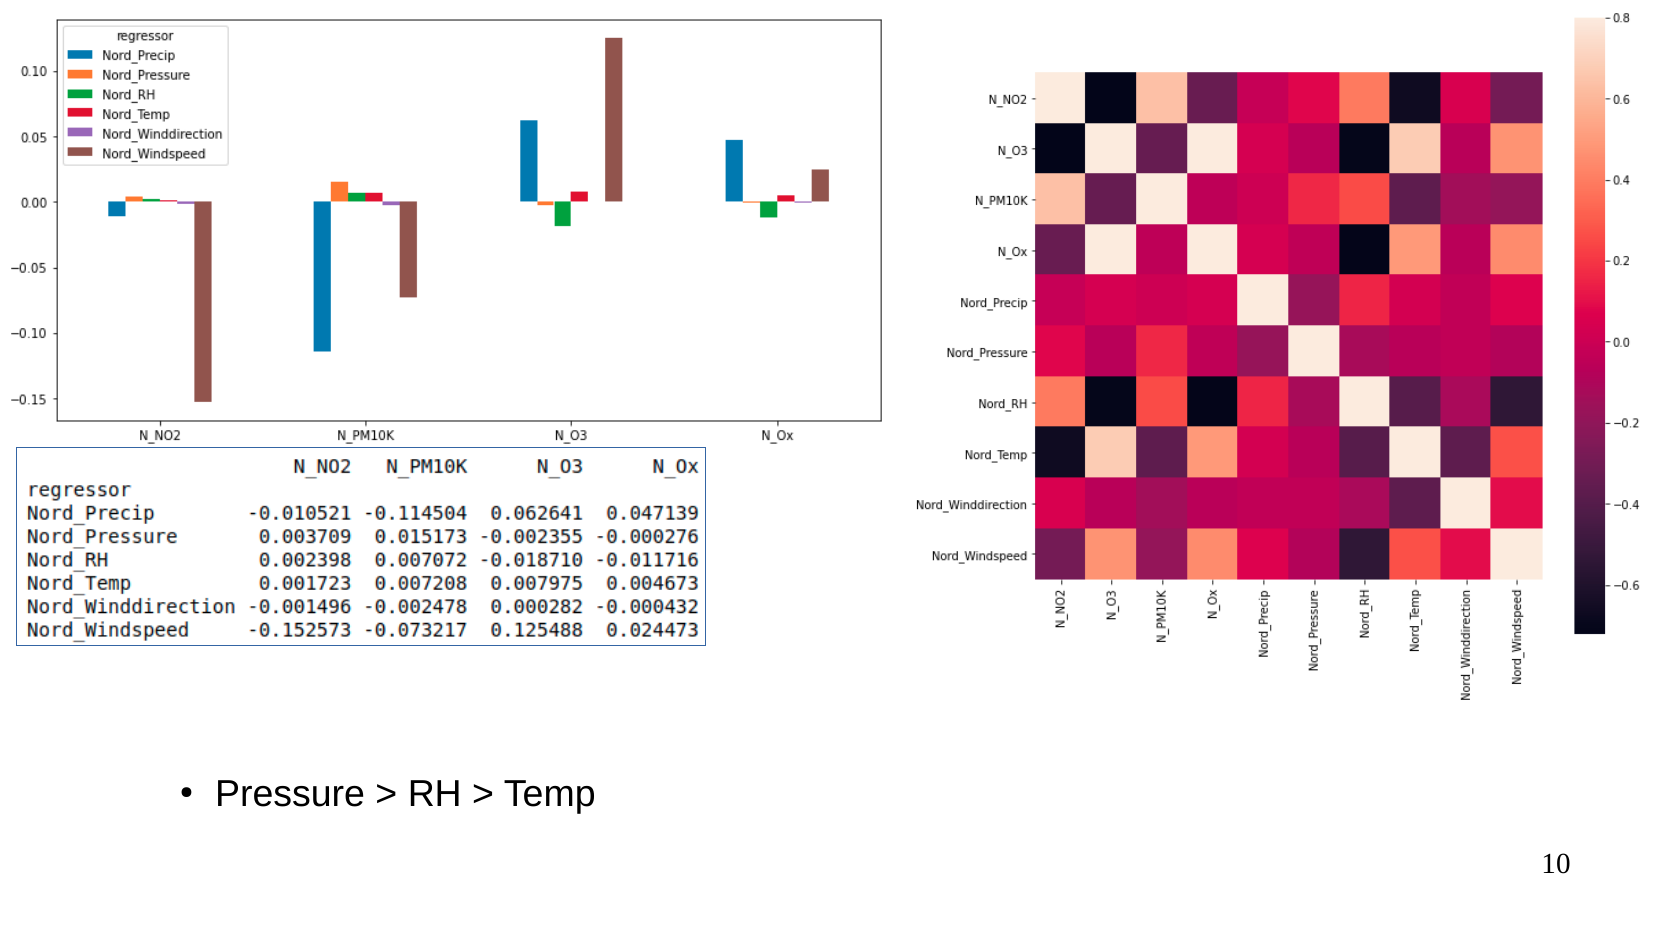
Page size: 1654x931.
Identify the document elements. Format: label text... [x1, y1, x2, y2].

picture [10, 6, 893, 646]
text_box Pressure > RH > Temp [165, 765, 706, 822]
picture [900, 3, 1646, 709]
